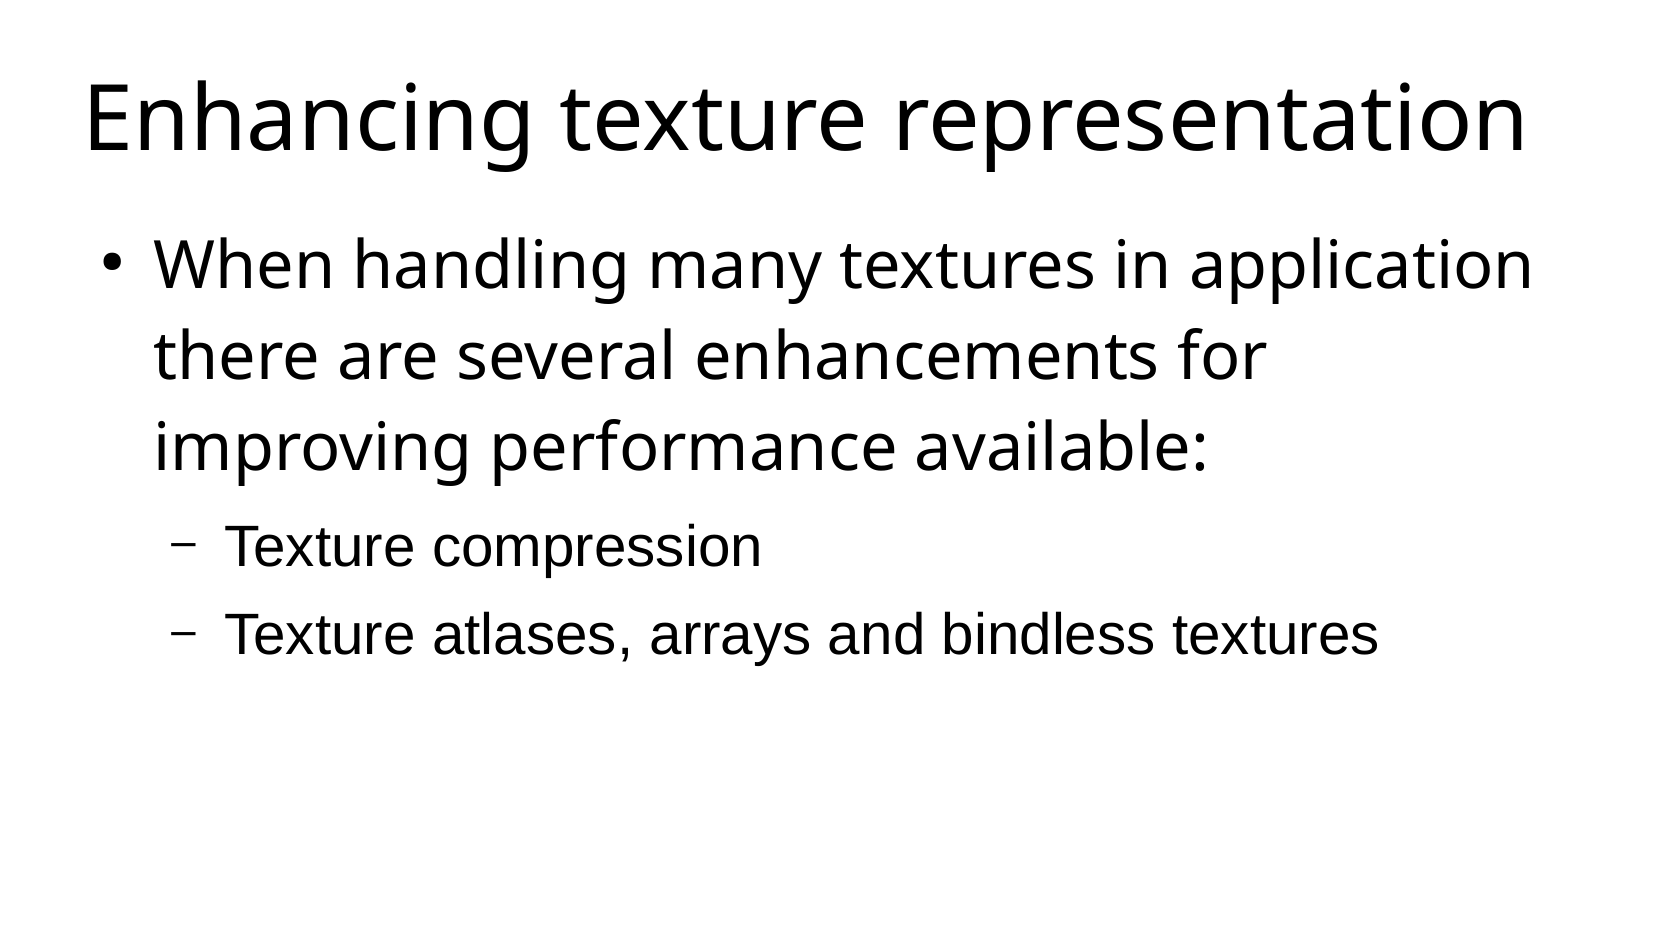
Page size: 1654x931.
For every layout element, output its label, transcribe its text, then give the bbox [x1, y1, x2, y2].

list When handling many textures in application there are several enhancements for improving performance available: Texture compression Texture atlases, arrays and bindless textures [82, 217, 1571, 758]
title Enhancing texture representation [82, 37, 1571, 193]
